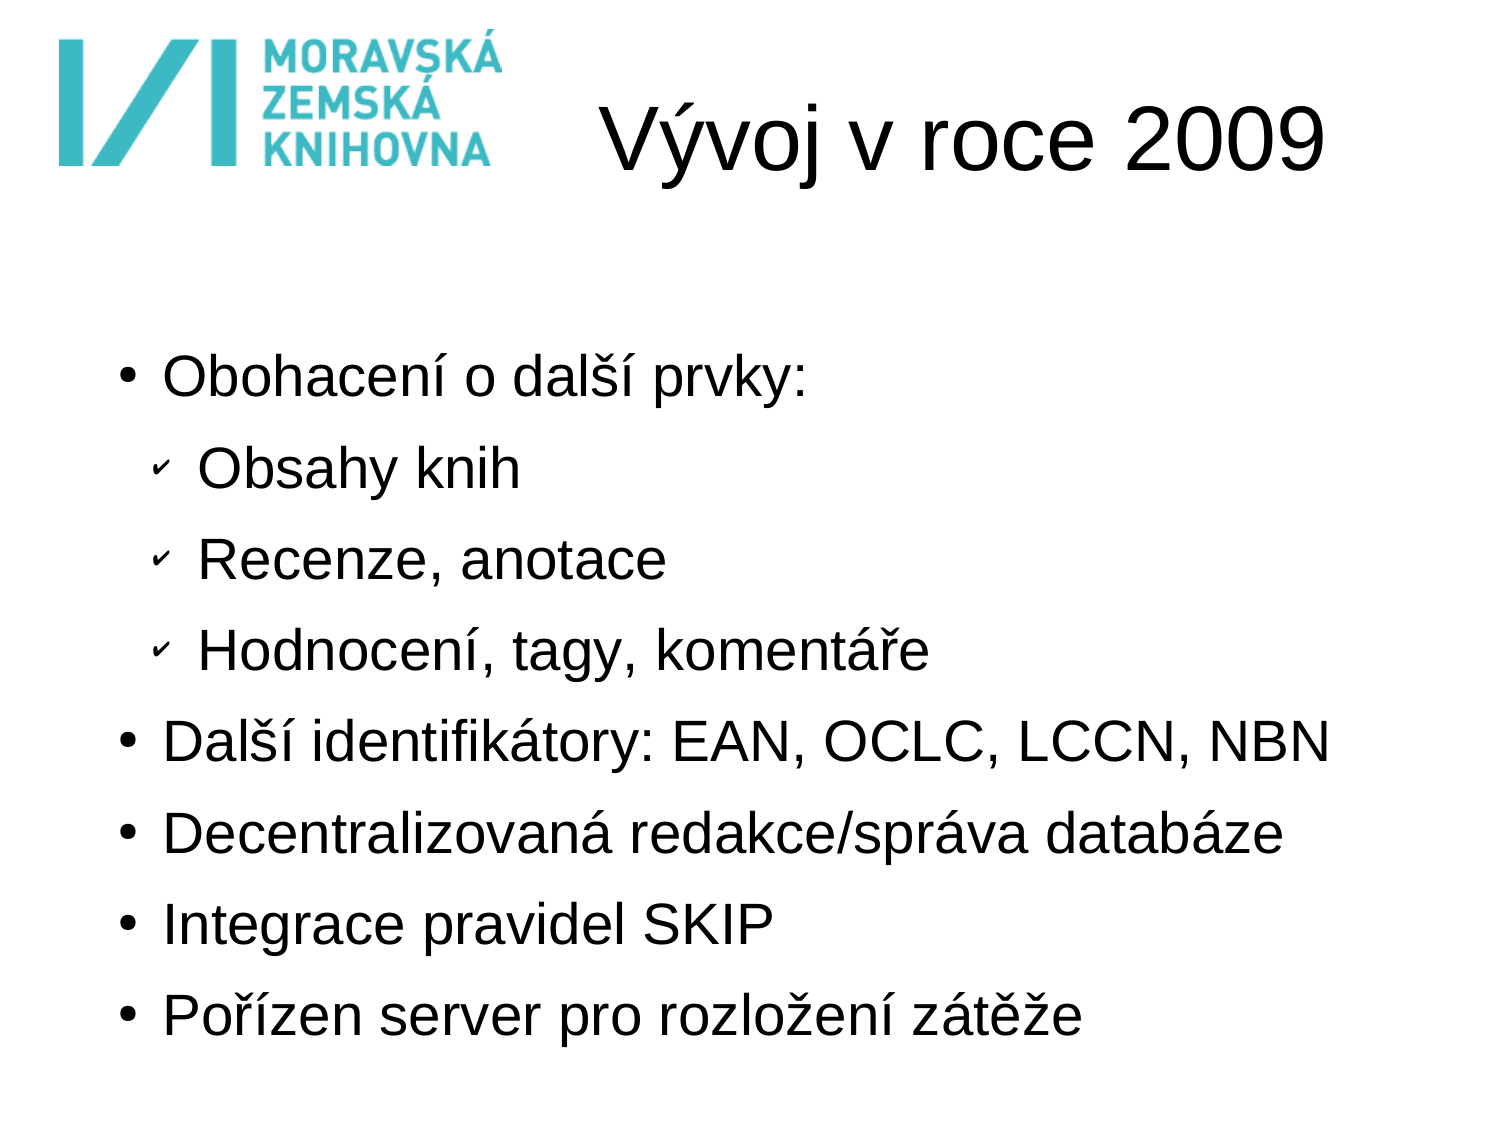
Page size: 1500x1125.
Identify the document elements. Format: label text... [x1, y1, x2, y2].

picture [59, 29, 502, 166]
list Obohacení o další prvky: Obsahy knih Recenze, anotace Hodnocení, tagy, komentáře Další identifikátory: EAN, OCLC, LCCN, NBN Decentralizovaná redakce/správa databáze Integrace pravidel SKIP Pořízen server pro rozložení zátěže [67, 324, 1418, 1044]
title Vývoj v roce 2009 [501, 45, 1426, 233]
